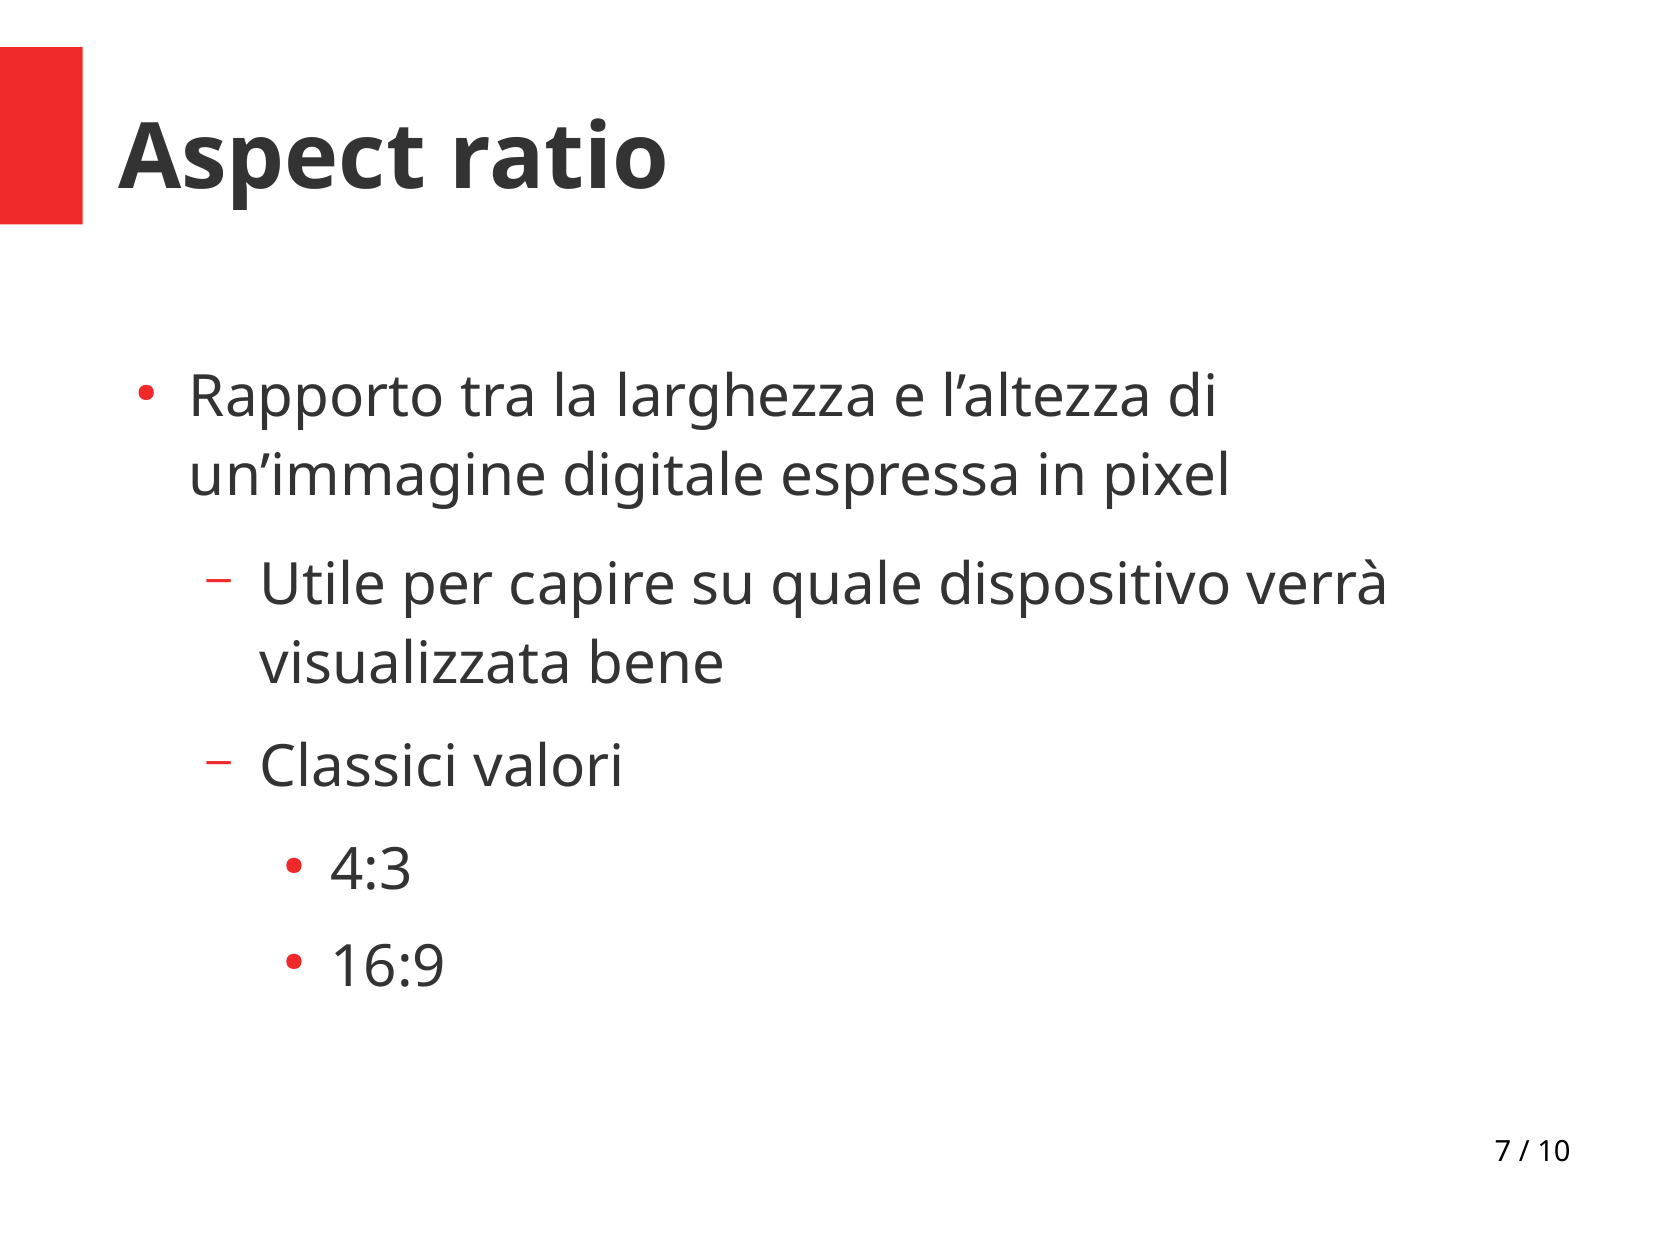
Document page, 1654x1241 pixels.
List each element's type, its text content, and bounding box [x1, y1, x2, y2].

title Aspect ratio [118, 49, 1571, 257]
list Rapporto tra la larghezza e l’altezza di un’immagine digitale espressa in pixel Utile per capire su quale dispositivo verrà visualizzata bene Classici valori 4:3 16:9 [118, 354, 1536, 1074]
